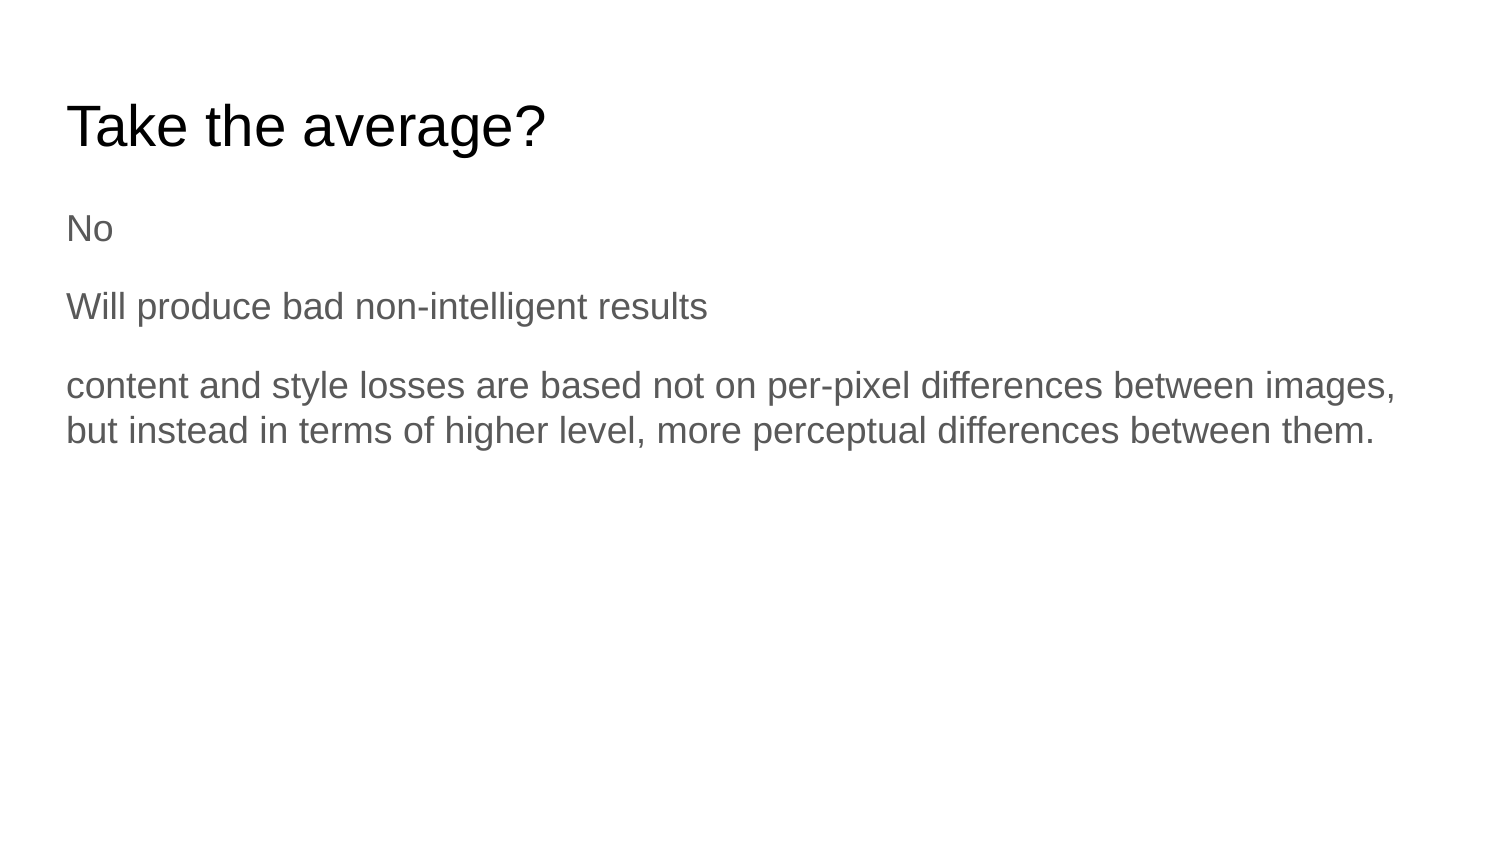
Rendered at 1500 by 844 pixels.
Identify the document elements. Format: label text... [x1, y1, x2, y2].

title Take the average? [51, 72, 1449, 167]
list No Will produce bad non-intelligent results content and style losses are based not on per-pixel differences between images, but instead in terms of higher level, more perceptual differences between them. [51, 189, 1449, 750]
